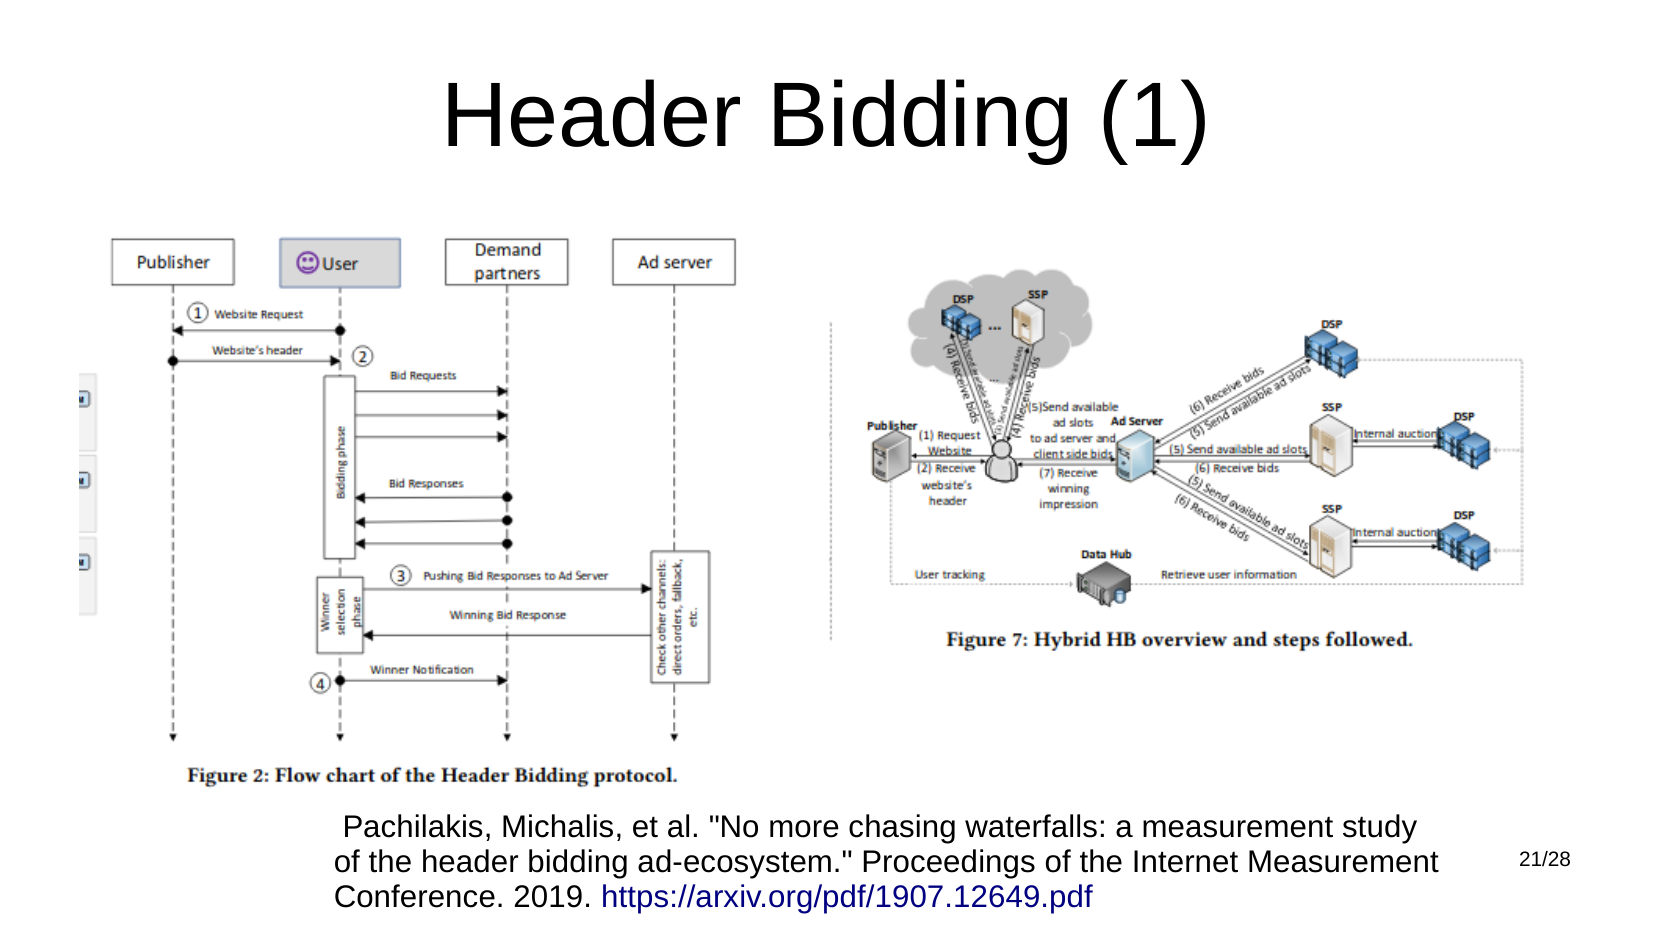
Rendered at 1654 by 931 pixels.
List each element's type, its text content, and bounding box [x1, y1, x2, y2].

picture [79, 159, 780, 804]
picture [829, 236, 1560, 676]
title Header Bidding (1) [82, 37, 1571, 193]
text_box Pachilakis, Michalis, et al. "No more chasing waterfalls: a measurement study of the header bidding ad-ecosystem." Proceedings of the Internet Measurement Conference. 2019. https://arxiv.org/pdf/1907.12649.pdf [318, 802, 1465, 922]
